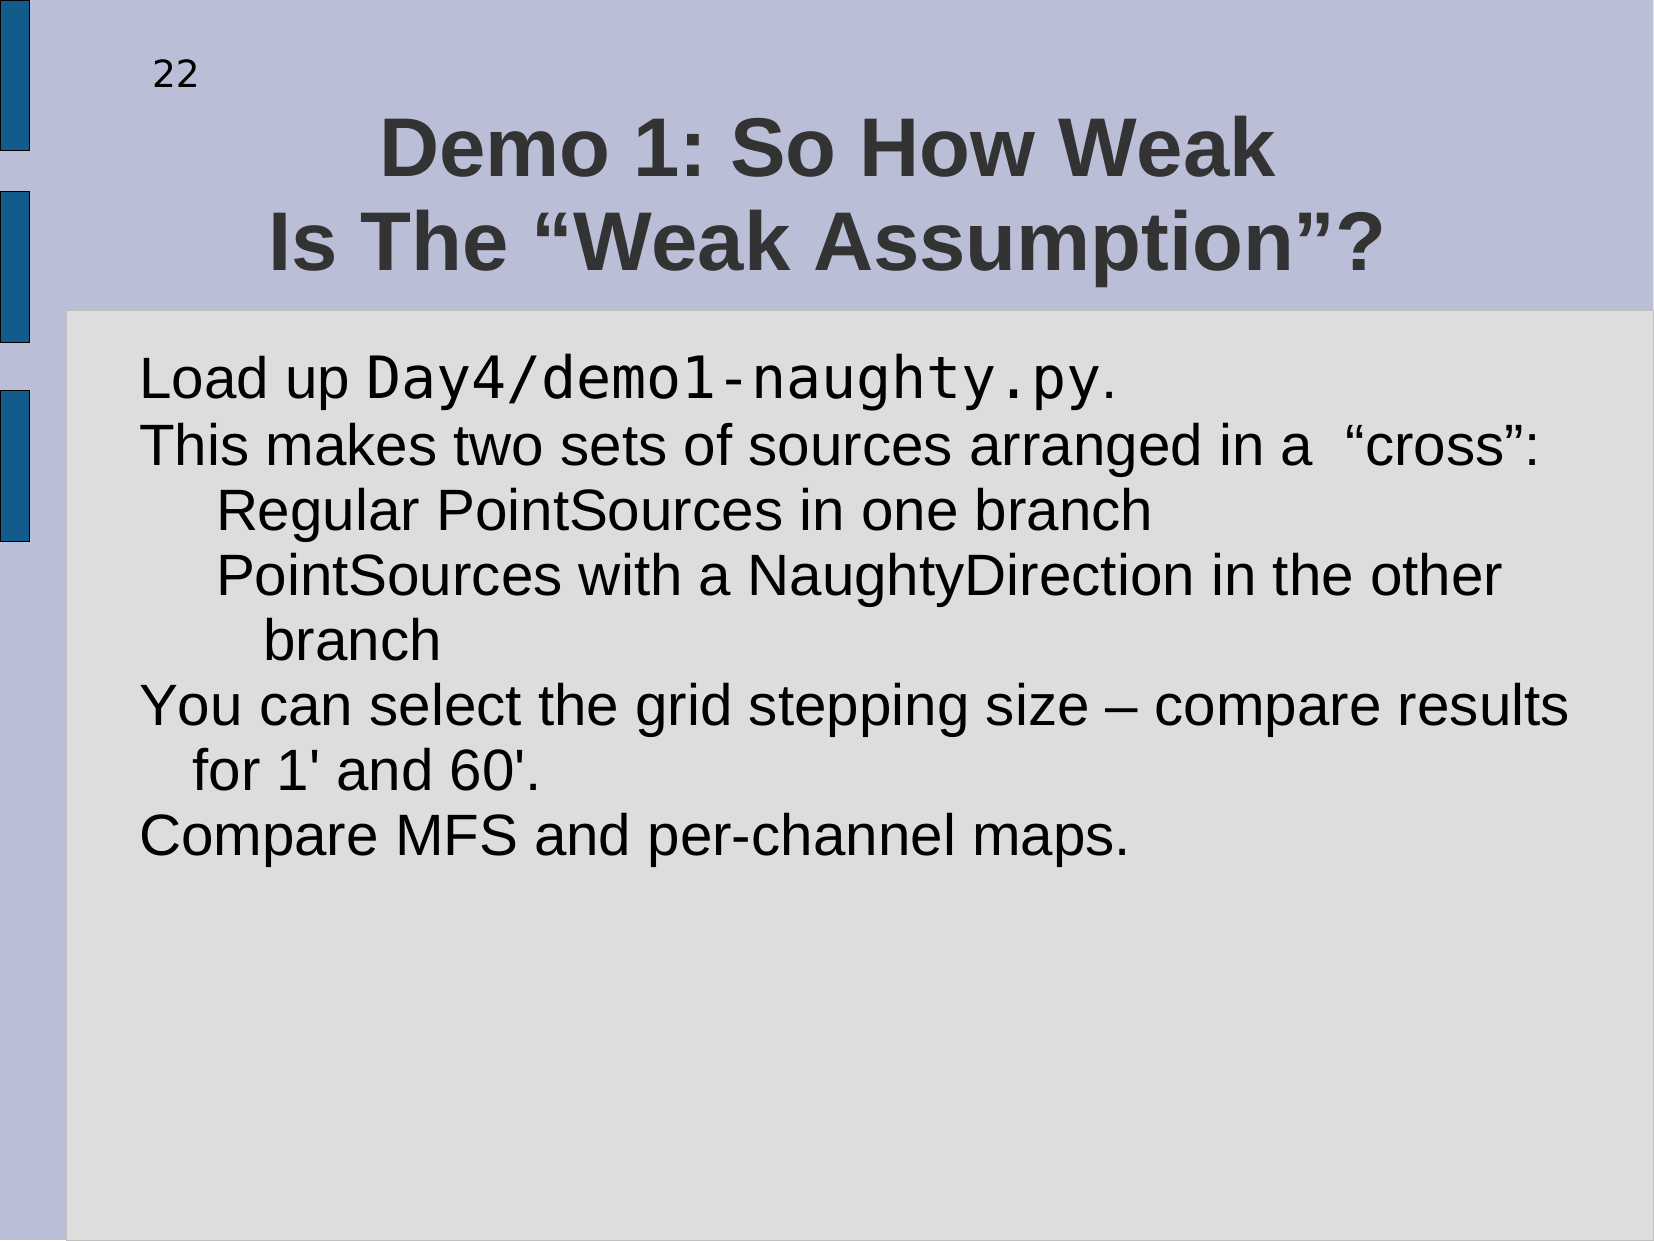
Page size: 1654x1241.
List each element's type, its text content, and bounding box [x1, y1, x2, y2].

title Demo 1: So How Weak Is The “Weak Assumption”? [121, 91, 1534, 299]
list Load up Day4/demo1-naughty.py. This makes two sets of sources arranged in a “cross”: Regular PointSources in one branch PointSources with a NaughtyDirection in the other branch You can select the grid stepping size – compare results for 1' and 60'. Compare MFS and per-channel maps. [121, 344, 1595, 1112]
text_box <number> [139, 45, 374, 119]
